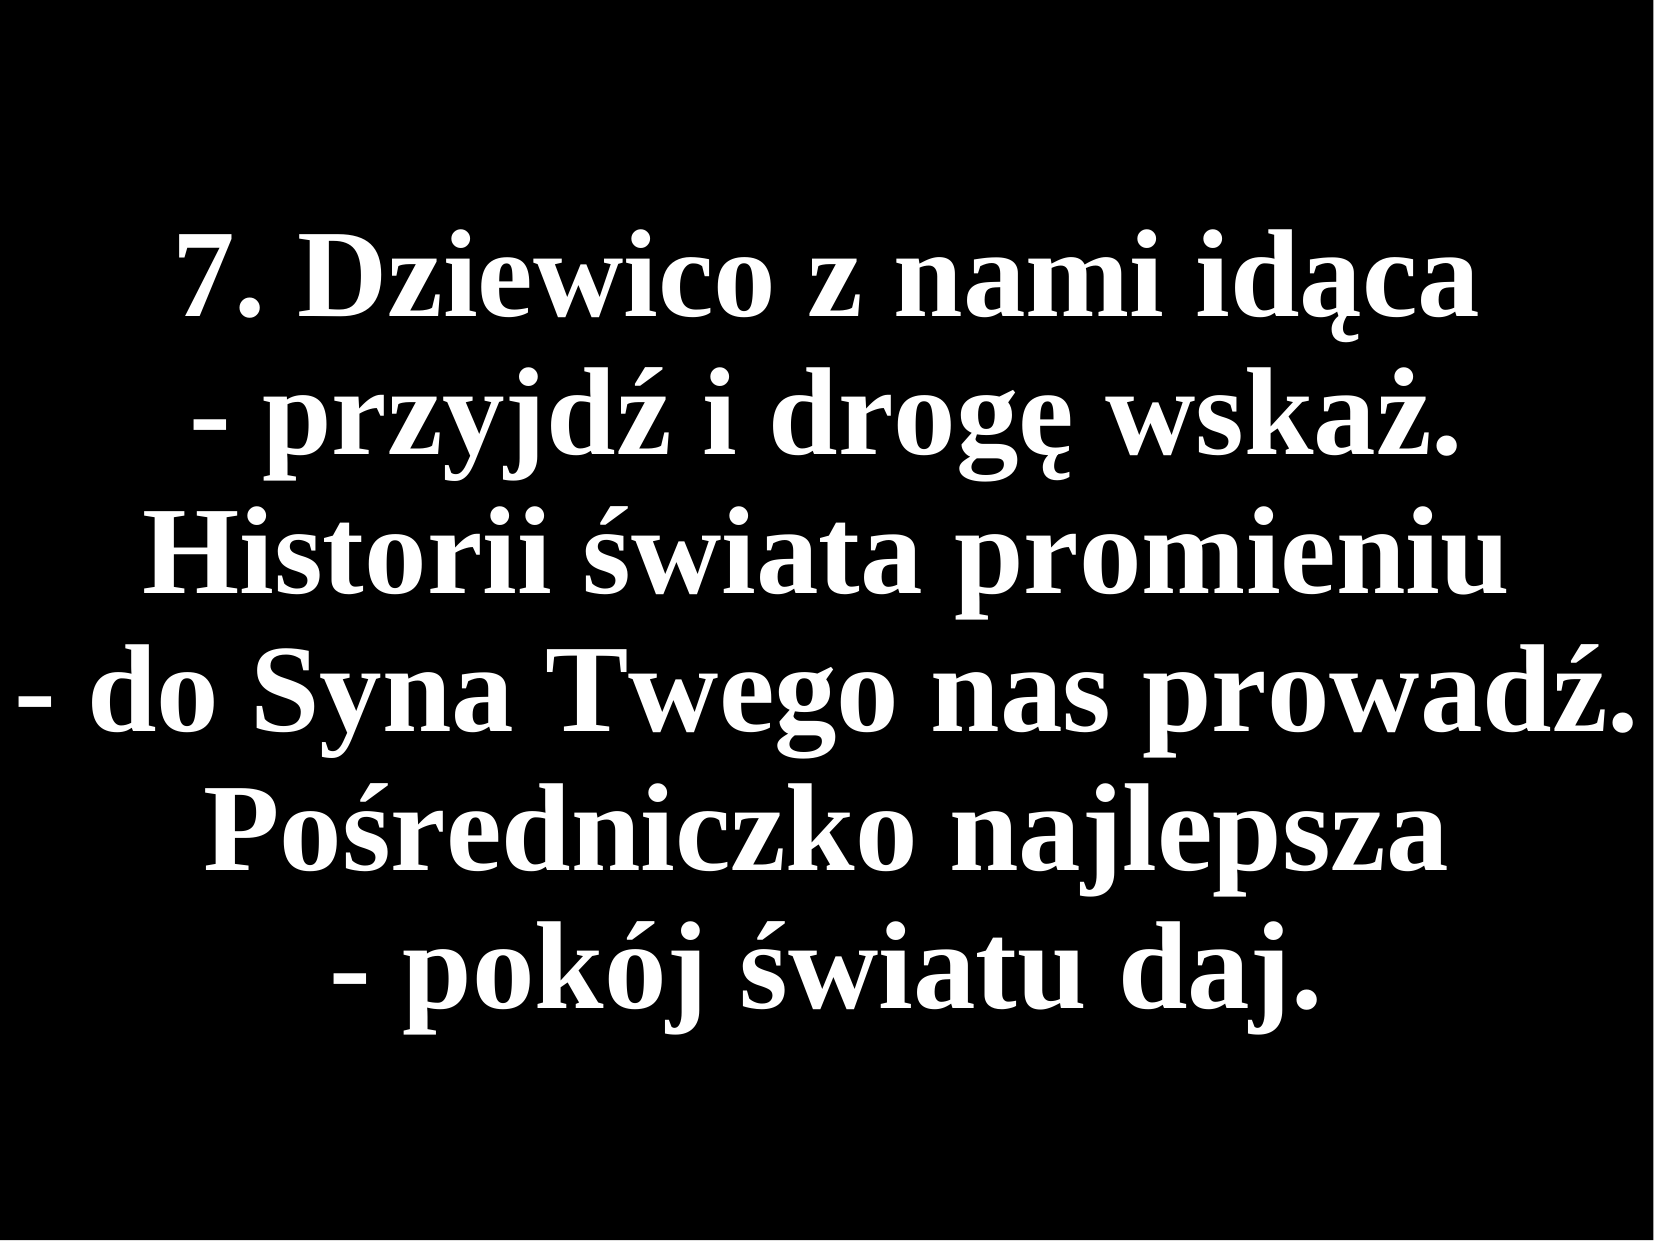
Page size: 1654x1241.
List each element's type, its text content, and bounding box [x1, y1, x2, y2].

title 7. Dziewico z nami idąca - przyjdź i drogę wskaż. Historii świata promieniu - do Syna Twego nas prowadź. Pośredniczko najlepsza - pokój światu daj. [0, 0, 1654, 1241]
